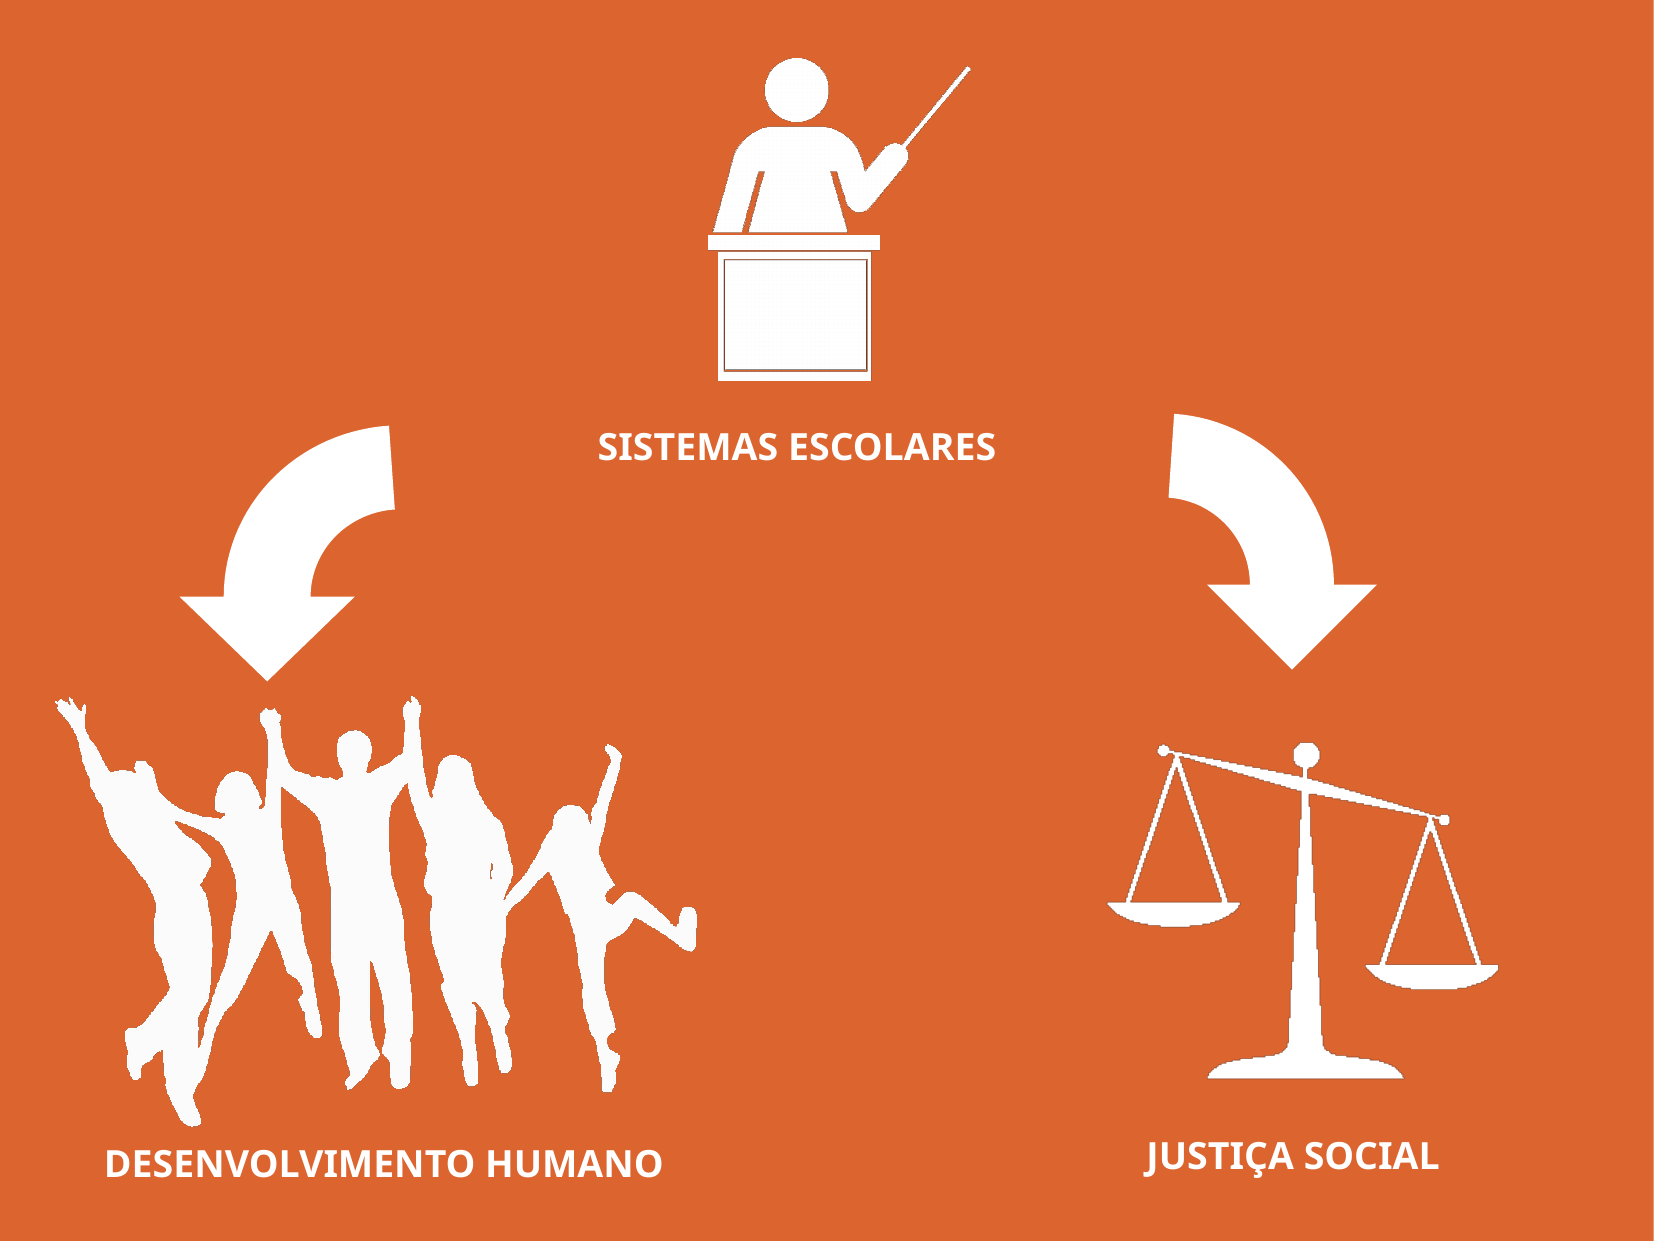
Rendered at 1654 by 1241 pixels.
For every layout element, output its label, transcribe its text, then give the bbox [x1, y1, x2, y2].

picture [0, 0, 1654, 1241]
text_box [1168, 413, 1377, 670]
text_box JUSTIÇA SOCIAL [874, 1068, 1654, 1241]
text_box [179, 425, 395, 682]
text_box SISTEMAS ESCOLARES [460, 401, 1134, 491]
text_box DESENVOLVIMENTO HUMANO [0, 1027, 851, 1241]
